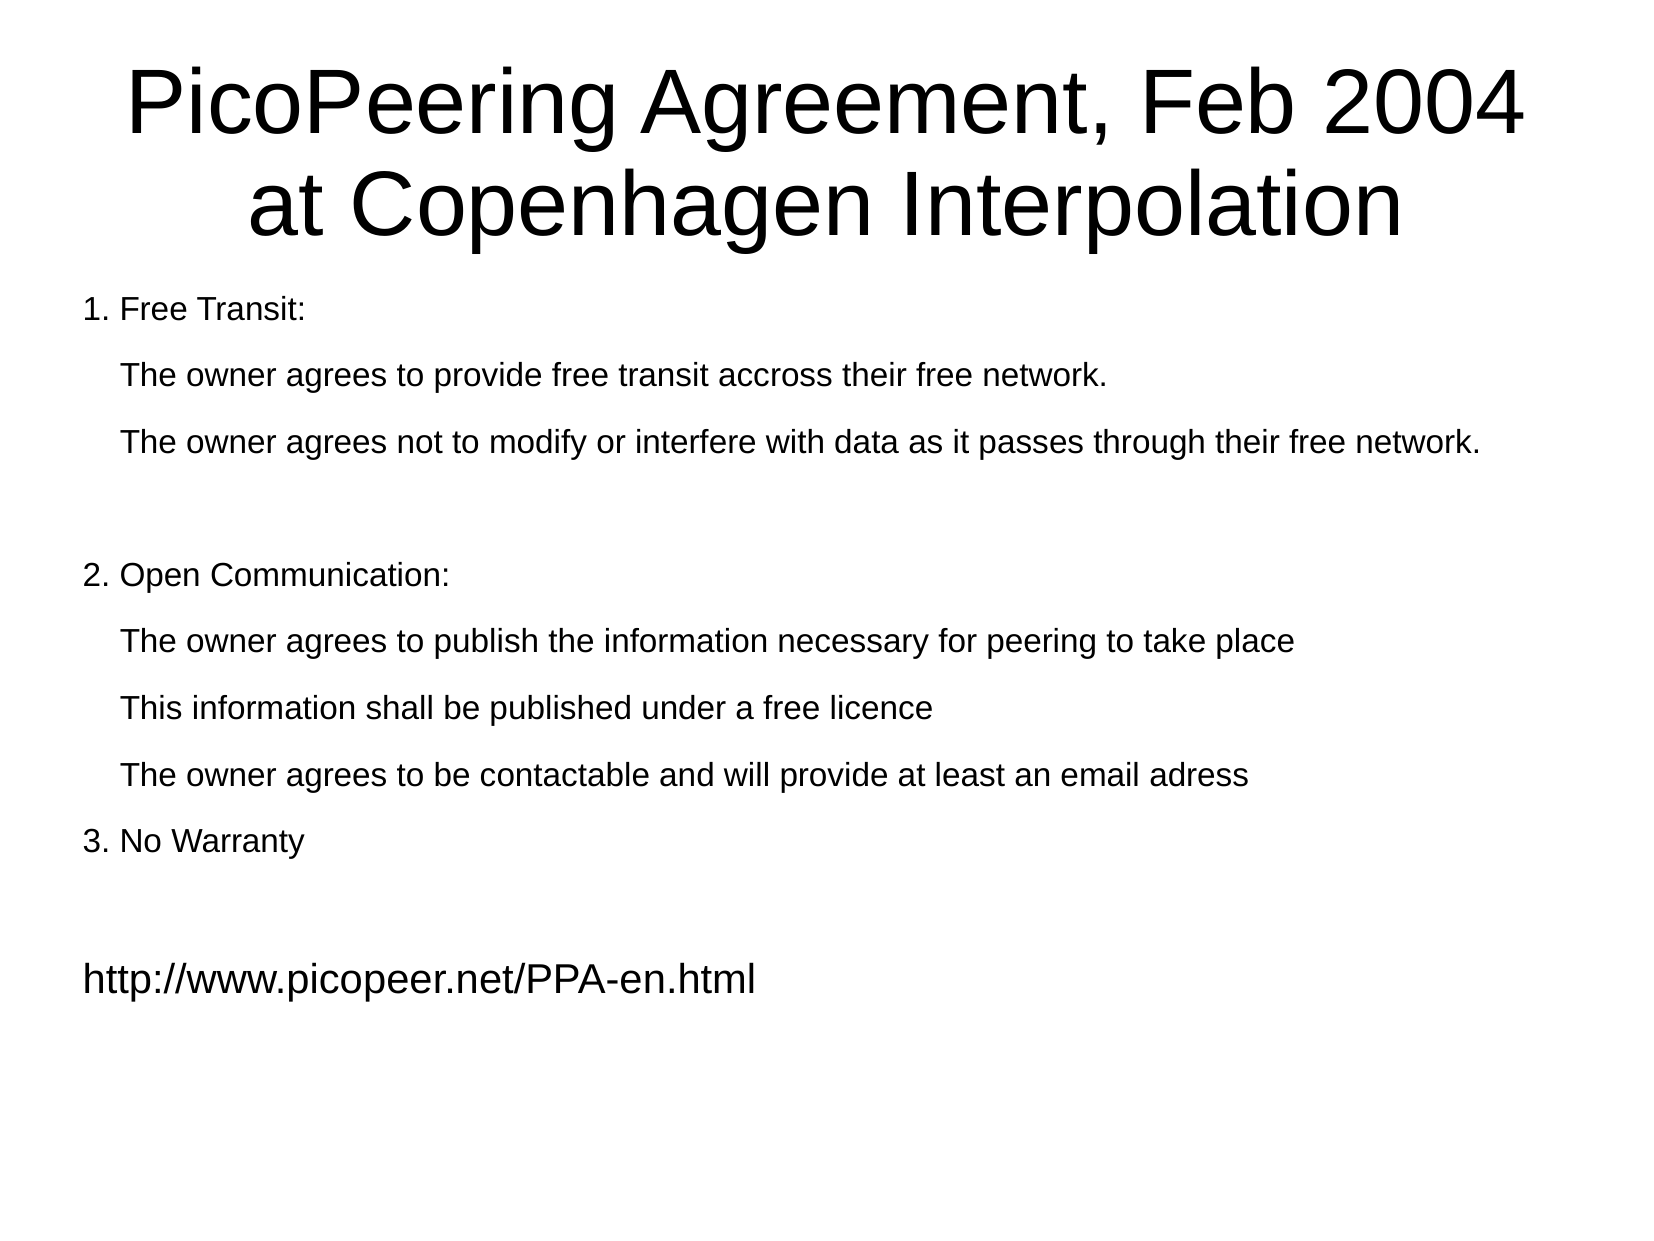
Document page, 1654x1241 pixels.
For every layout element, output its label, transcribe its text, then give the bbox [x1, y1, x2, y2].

title PicoPeering Agreement, Feb 2004 at Copenhagen Interpolation [82, 49, 1571, 257]
list 1. Free Transit: The owner agrees to provide free transit accross their free network. The owner agrees not to modify or interfere with data as it passes through their free network. 2. Open Communication: The owner agrees to publish the information necessary for peering to take place This information shall be published under a free licence The owner agrees to be contactable and will provide at least an email adress 3. No Warranty http://www.picopeer.net/PPA-en.html [82, 290, 1571, 1010]
